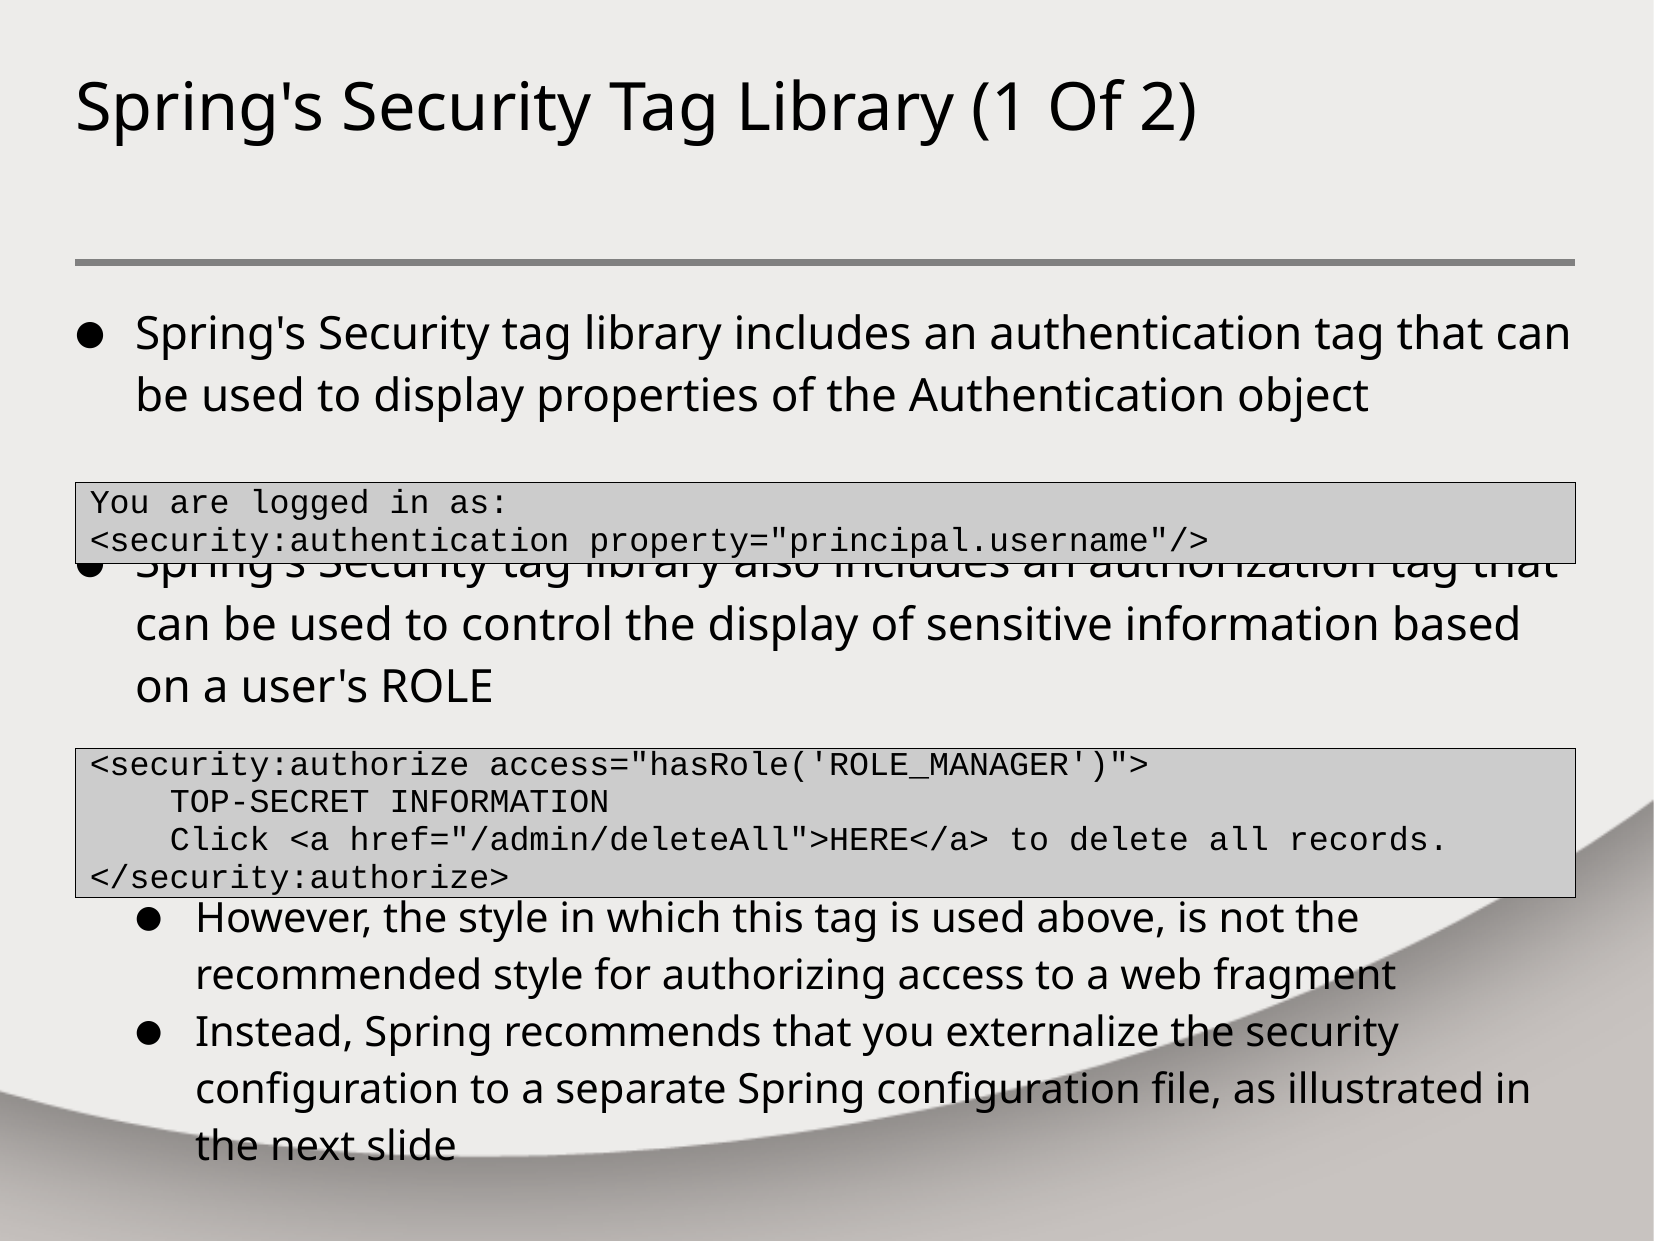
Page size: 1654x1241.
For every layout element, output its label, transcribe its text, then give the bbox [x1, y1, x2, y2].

list Spring's Security tag library includes an authentication tag that can be used to display properties of the Authentication object Spring's Security tag library also includes an authorization tag that can be used to control the display of sensitive information based on a user's ROLE However, the style in which this tag is used above, is not the recommended style for authorizing access to a web fragment Instead, Spring recommends that you externalize the security configuration to a separate Spring configuration file, as illustrated in the next slide [75, 300, 1576, 482]
list Spring's Security tag library includes an authentication tag that can be used to display properties of the Authentication object Spring's Security tag library also includes an authorization tag that can be used to control the display of sensitive information based on a user's ROLE However, the style in which this tag is used above, is not the recommended style for authorizing access to a web fragment Instead, Spring recommends that you externalize the security configuration to a separate Spring configuration file, as illustrated in the next slide [75, 564, 1576, 748]
picture [0, 0, 1654, 1241]
title Spring's Security Tag Library (1 Of 2) [75, 75, 1576, 226]
list Spring's Security tag library includes an authentication tag that can be used to display properties of the Authentication object Spring's Security tag library also includes an authorization tag that can be used to control the display of sensitive information based on a user's ROLE However, the style in which this tag is used above, is not the recommended style for authorizing access to a web fragment Instead, Spring recommends that you externalize the security configuration to a separate Spring configuration file, as illustrated in the next slide [75, 898, 1576, 1163]
text_box You are logged in as: <security:authentication property="principal.username"/> [75, 482, 1576, 564]
text_box <security:authorize access="hasRole('ROLE_MANAGER')"> TOP-SECRET INFORMATION Click <a href="/admin/deleteAll">HERE</a> to delete all records. </security:authorize> [75, 748, 1576, 898]
